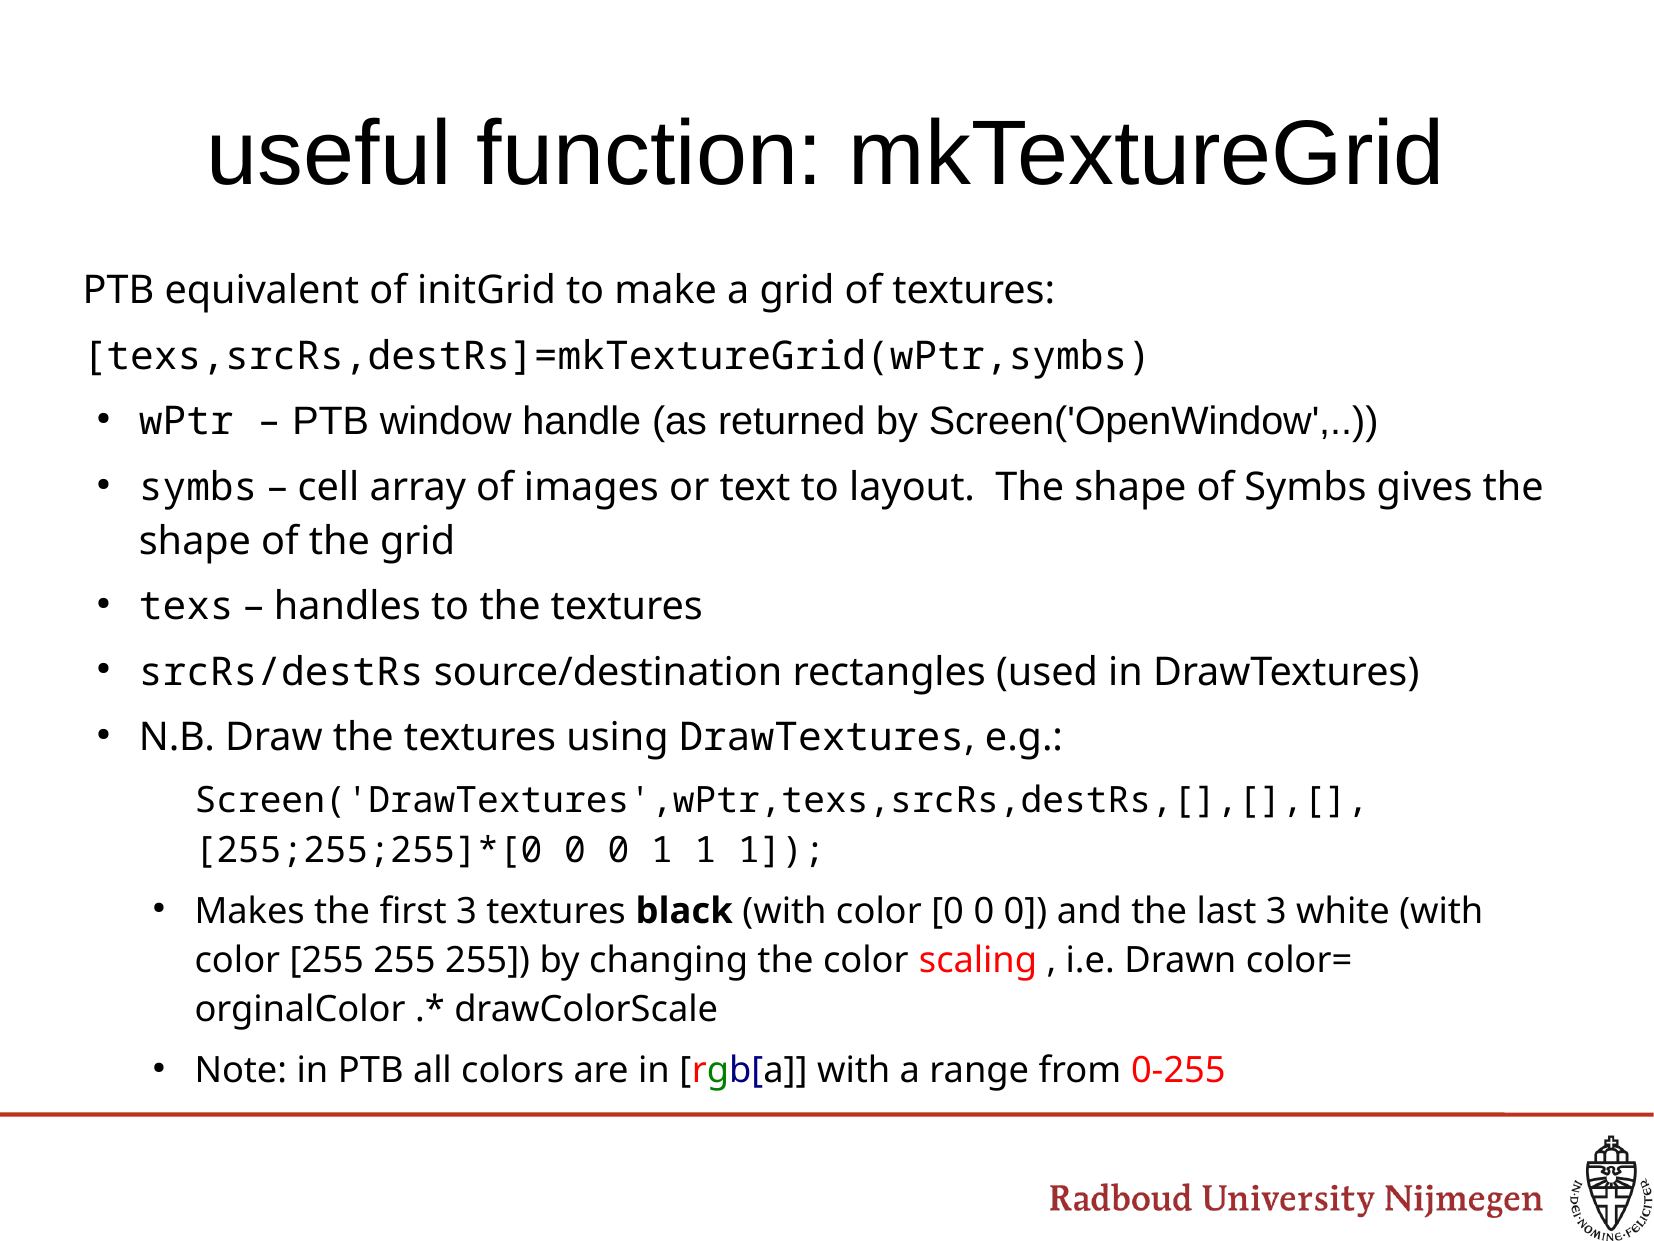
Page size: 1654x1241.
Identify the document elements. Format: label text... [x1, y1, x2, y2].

list PTB equivalent of initGrid to make a grid of textures: [texs,srcRs,destRs]=mkTextureGrid(wPtr,symbs) wPtr – PTB window handle (as returned by Screen('OpenWindow',..)) symbs – cell array of images or text to layout. The shape of Symbs gives the shape of the grid texs – handles to the textures srcRs/destRs source/destination rectangles (used in DrawTextures) N.B. Draw the textures using DrawTextures, e.g.: Screen('DrawTextures',wPtr,texs,srcRs,destRs,[],[],[],[255;255;255]*[0 0 0 1 1 1]); Makes the first 3 textures black (with color [0 0 0]) and the last 3 white (with color [255 255 255]) by changing the color scaling , i.e. Drawn color= orginalColor .* drawColorScale Note: in PTB all colors are in [rgb[a]] with a range from 0-255 [82, 261, 1571, 1097]
picture [1050, 1134, 1654, 1241]
title useful function: mkTextureGrid [82, 49, 1571, 257]
